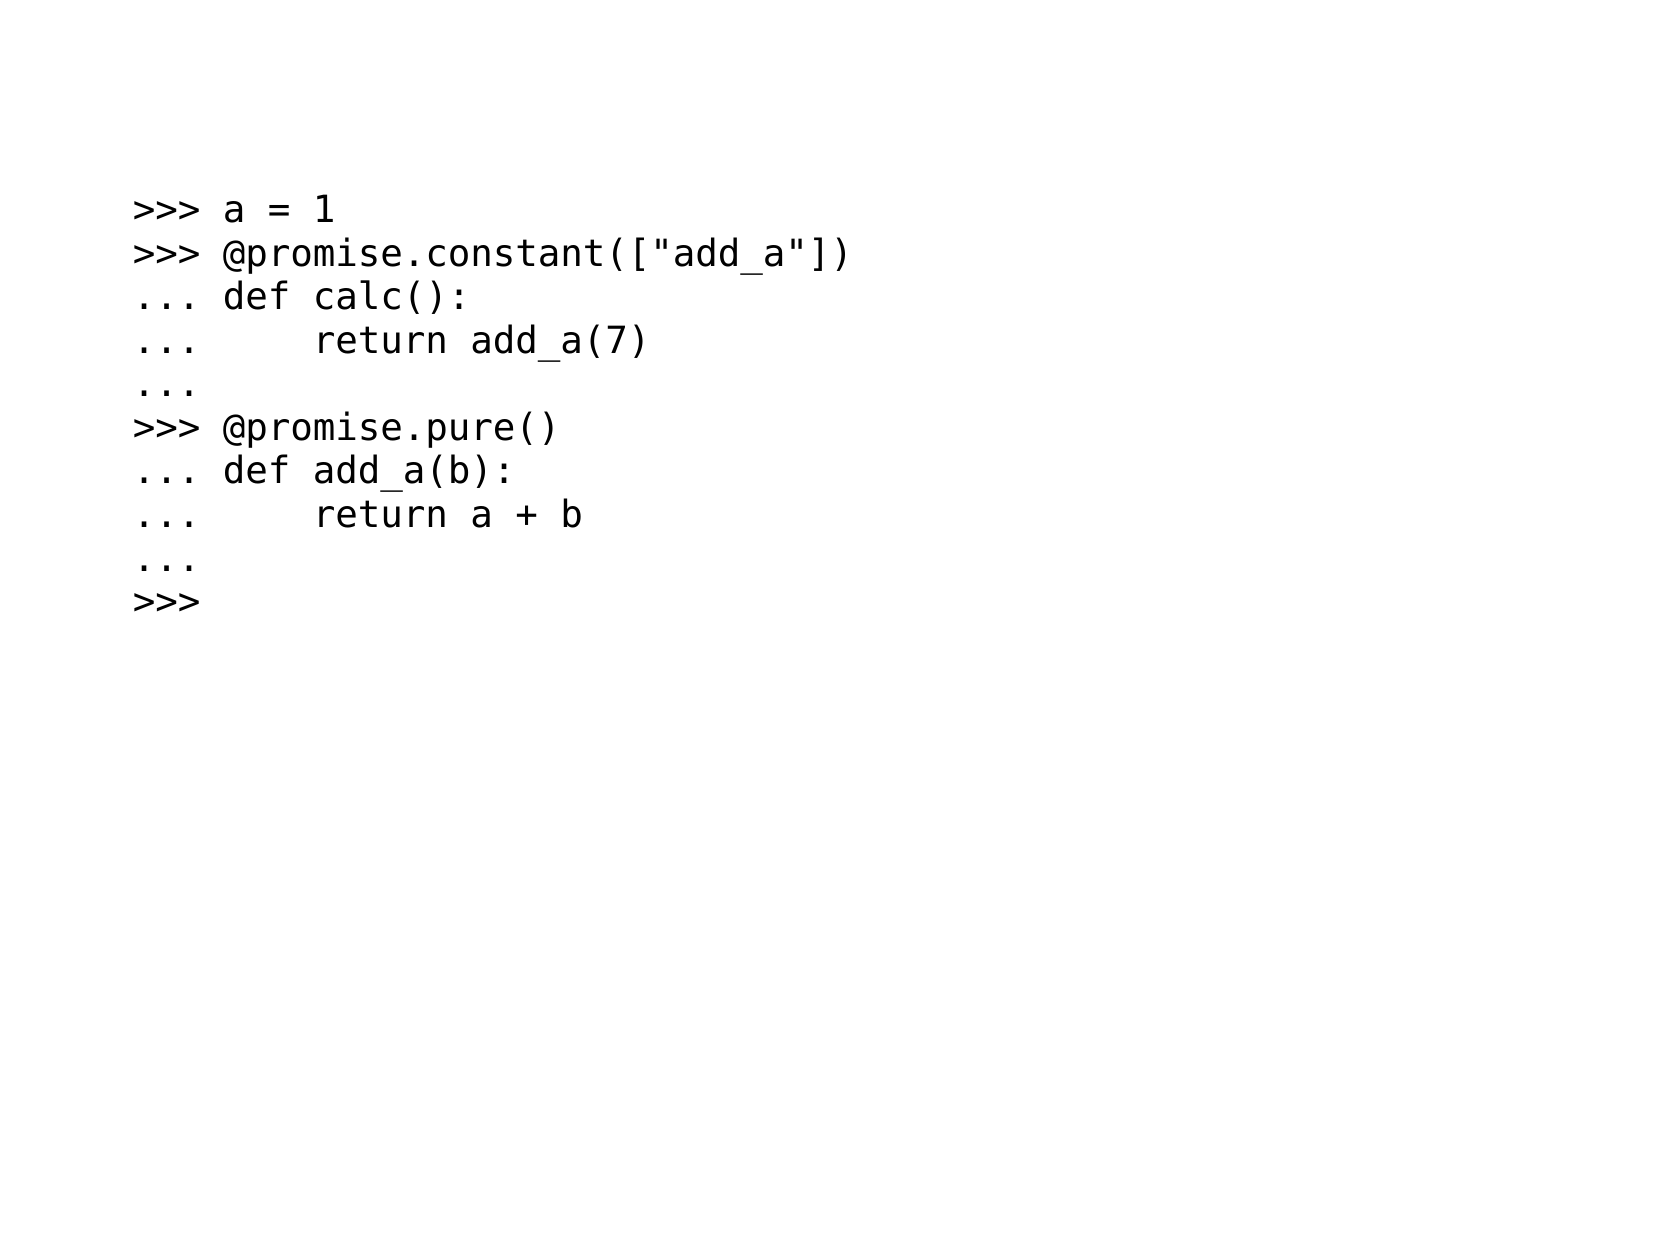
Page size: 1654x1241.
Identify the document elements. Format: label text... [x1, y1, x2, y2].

text_box >>> a = 1 >>> @promise.constant(["add_a"]) ... def calc(): ... return add_a(7) ... >>> @promise.pure() ... def add_a(b): ... return a + b ... >>> [118, 50, 1625, 936]
